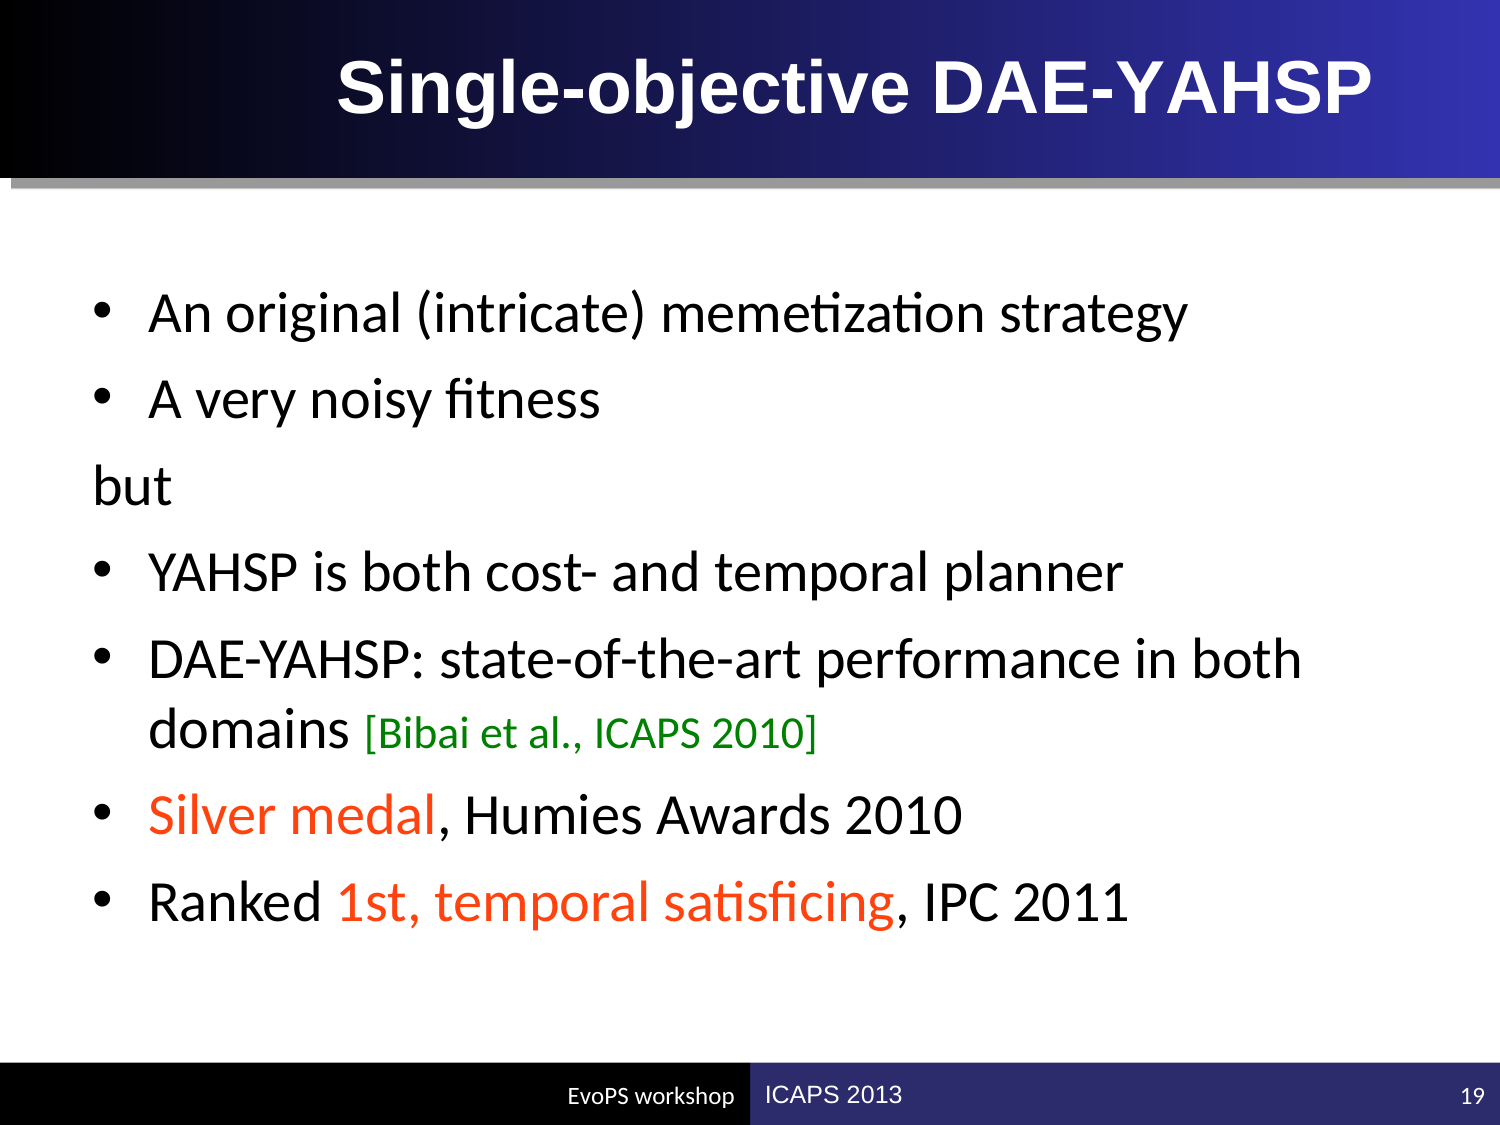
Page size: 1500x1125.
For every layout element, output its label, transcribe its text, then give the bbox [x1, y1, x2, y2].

list An original (intricate) memetization strategy A very noisy fitness but YAHSP is both cost- and temporal planner DAE-YAHSP: state-of-the-art performance in both domains [Bibai et al., ICAPS 2010] Silver medal, Humies Awards 2010 Ranked 1st, temporal satisficing, IPC 2011 [77, 266, 1487, 1125]
text_box Single-objective DAE-YAHSP [322, 31, 1395, 137]
